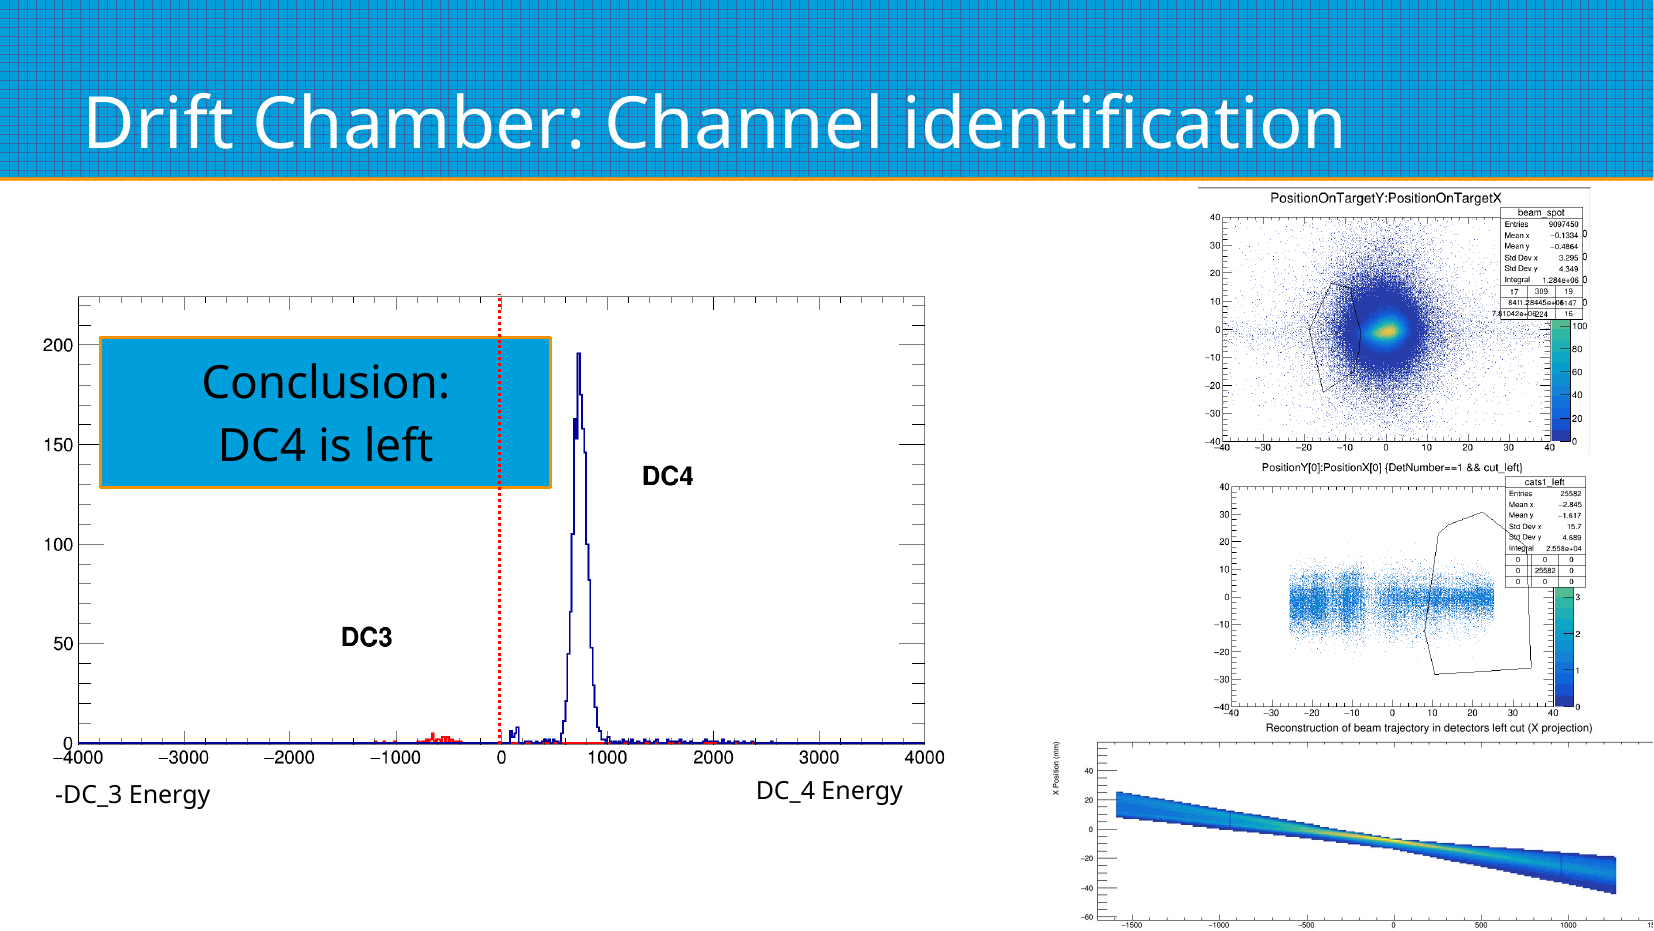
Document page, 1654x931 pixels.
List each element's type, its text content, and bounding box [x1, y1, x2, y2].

picture [1050, 460, 1653, 931]
picture [1198, 187, 1591, 455]
picture [19, 278, 951, 782]
title Drift Chamber: Channel identification [82, 14, 1571, 171]
text_box -DC_3 Energy [49, 725, 500, 863]
text_box Conclusion: DC4 is left [100, 337, 551, 488]
text_box DC_4 Energy [750, 721, 1201, 859]
picture [1201, 815, 1214, 820]
